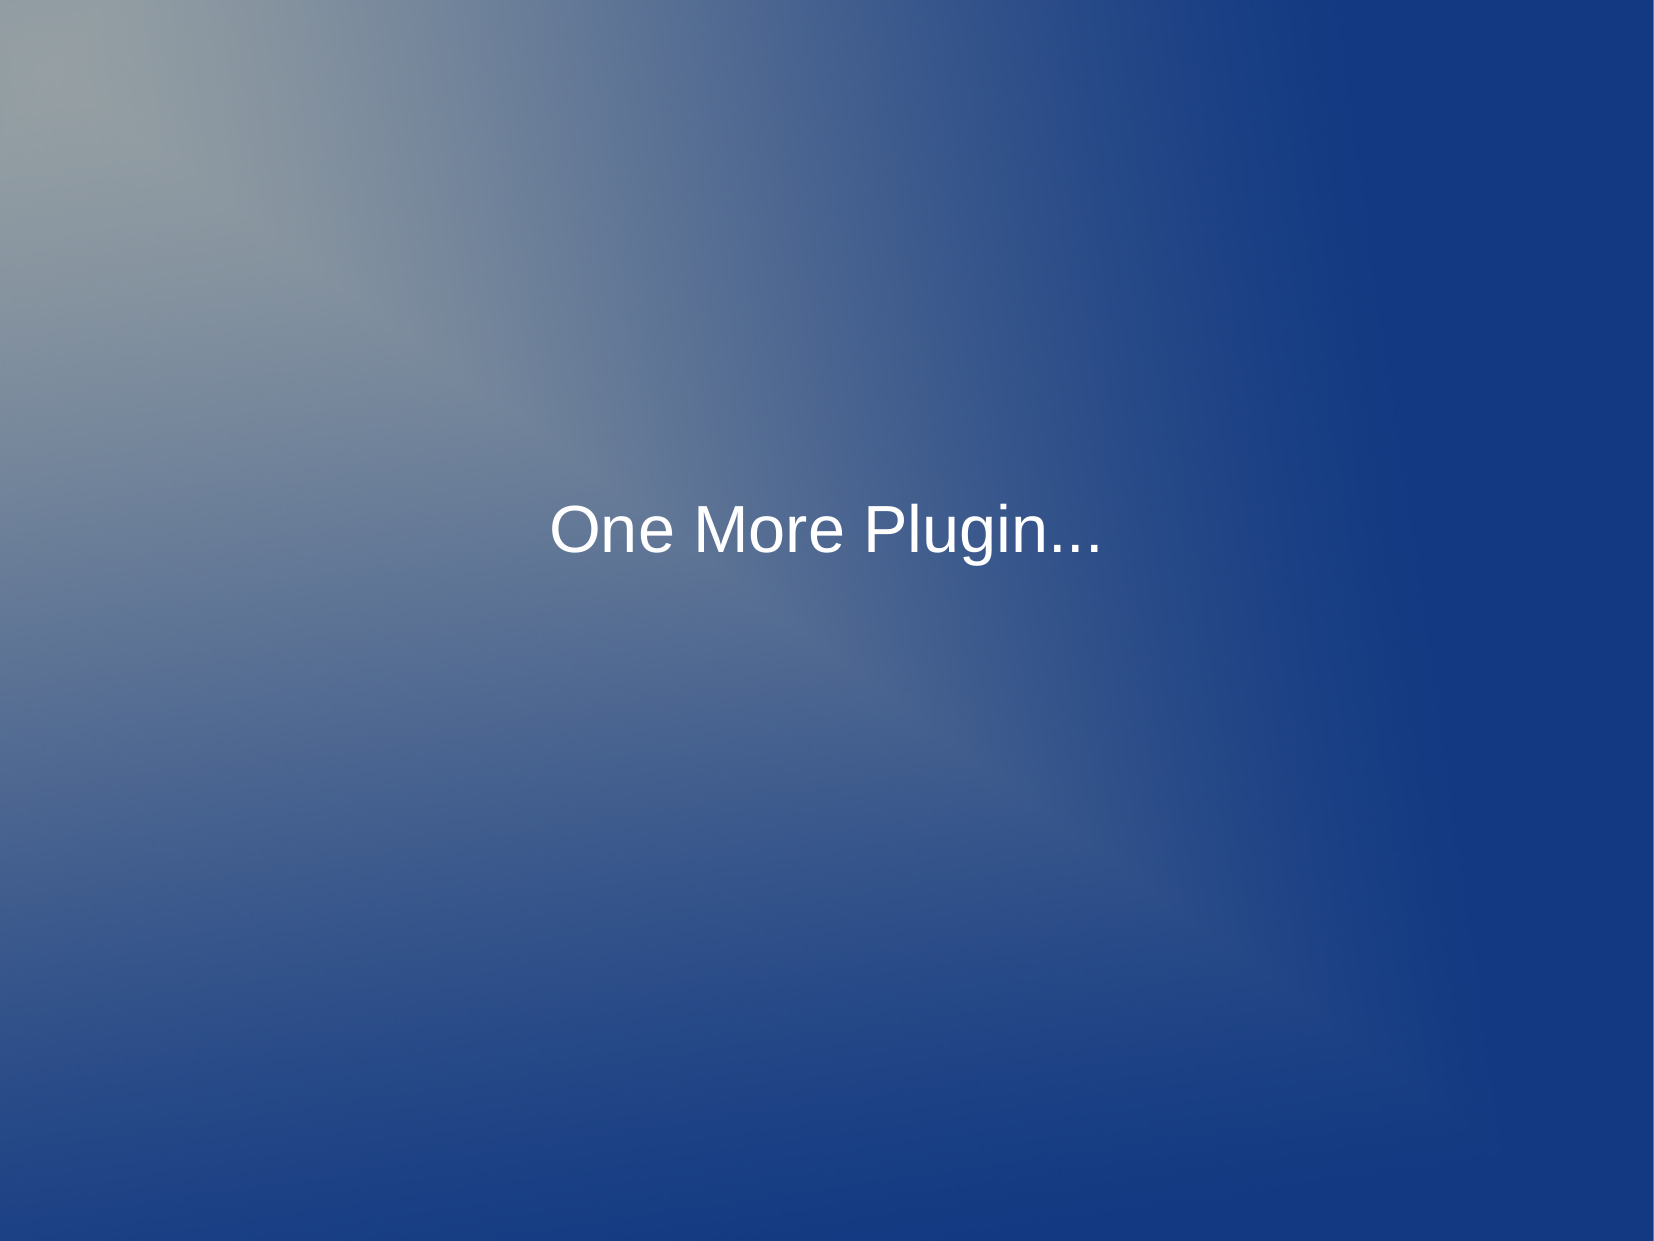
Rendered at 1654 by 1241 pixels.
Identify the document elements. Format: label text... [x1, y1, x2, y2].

picture [0, 0, 1654, 1241]
subtitle One More Plugin... [82, 49, 1571, 1010]
